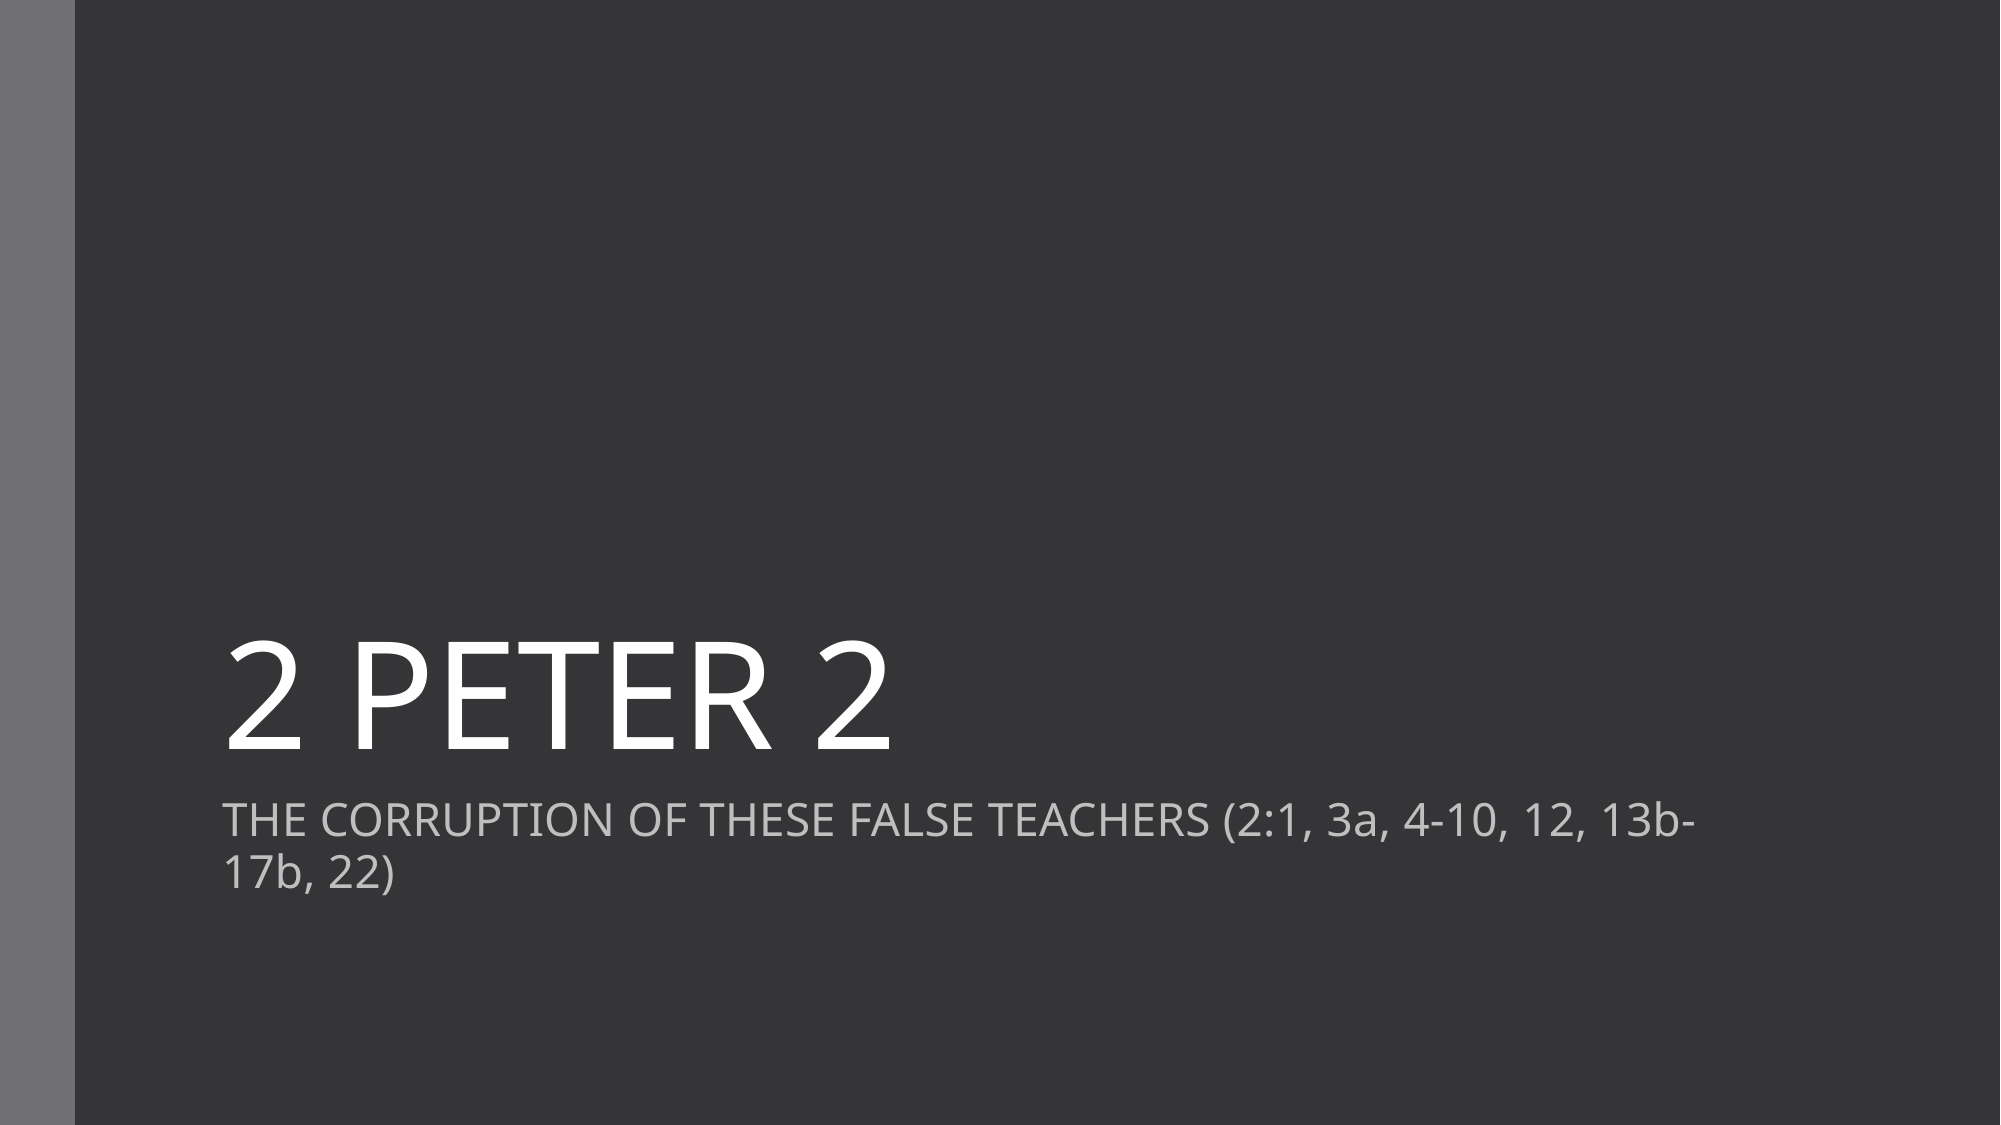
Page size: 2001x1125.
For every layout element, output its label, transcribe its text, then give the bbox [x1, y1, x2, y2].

subtitle THE CORRUPTION OF THESE FALSE TEACHERS (2:1, 3a, 4-10, 12, 13b-17b, 22) [206, 787, 1752, 1066]
title 2 PETER 2 [206, 124, 1752, 787]
